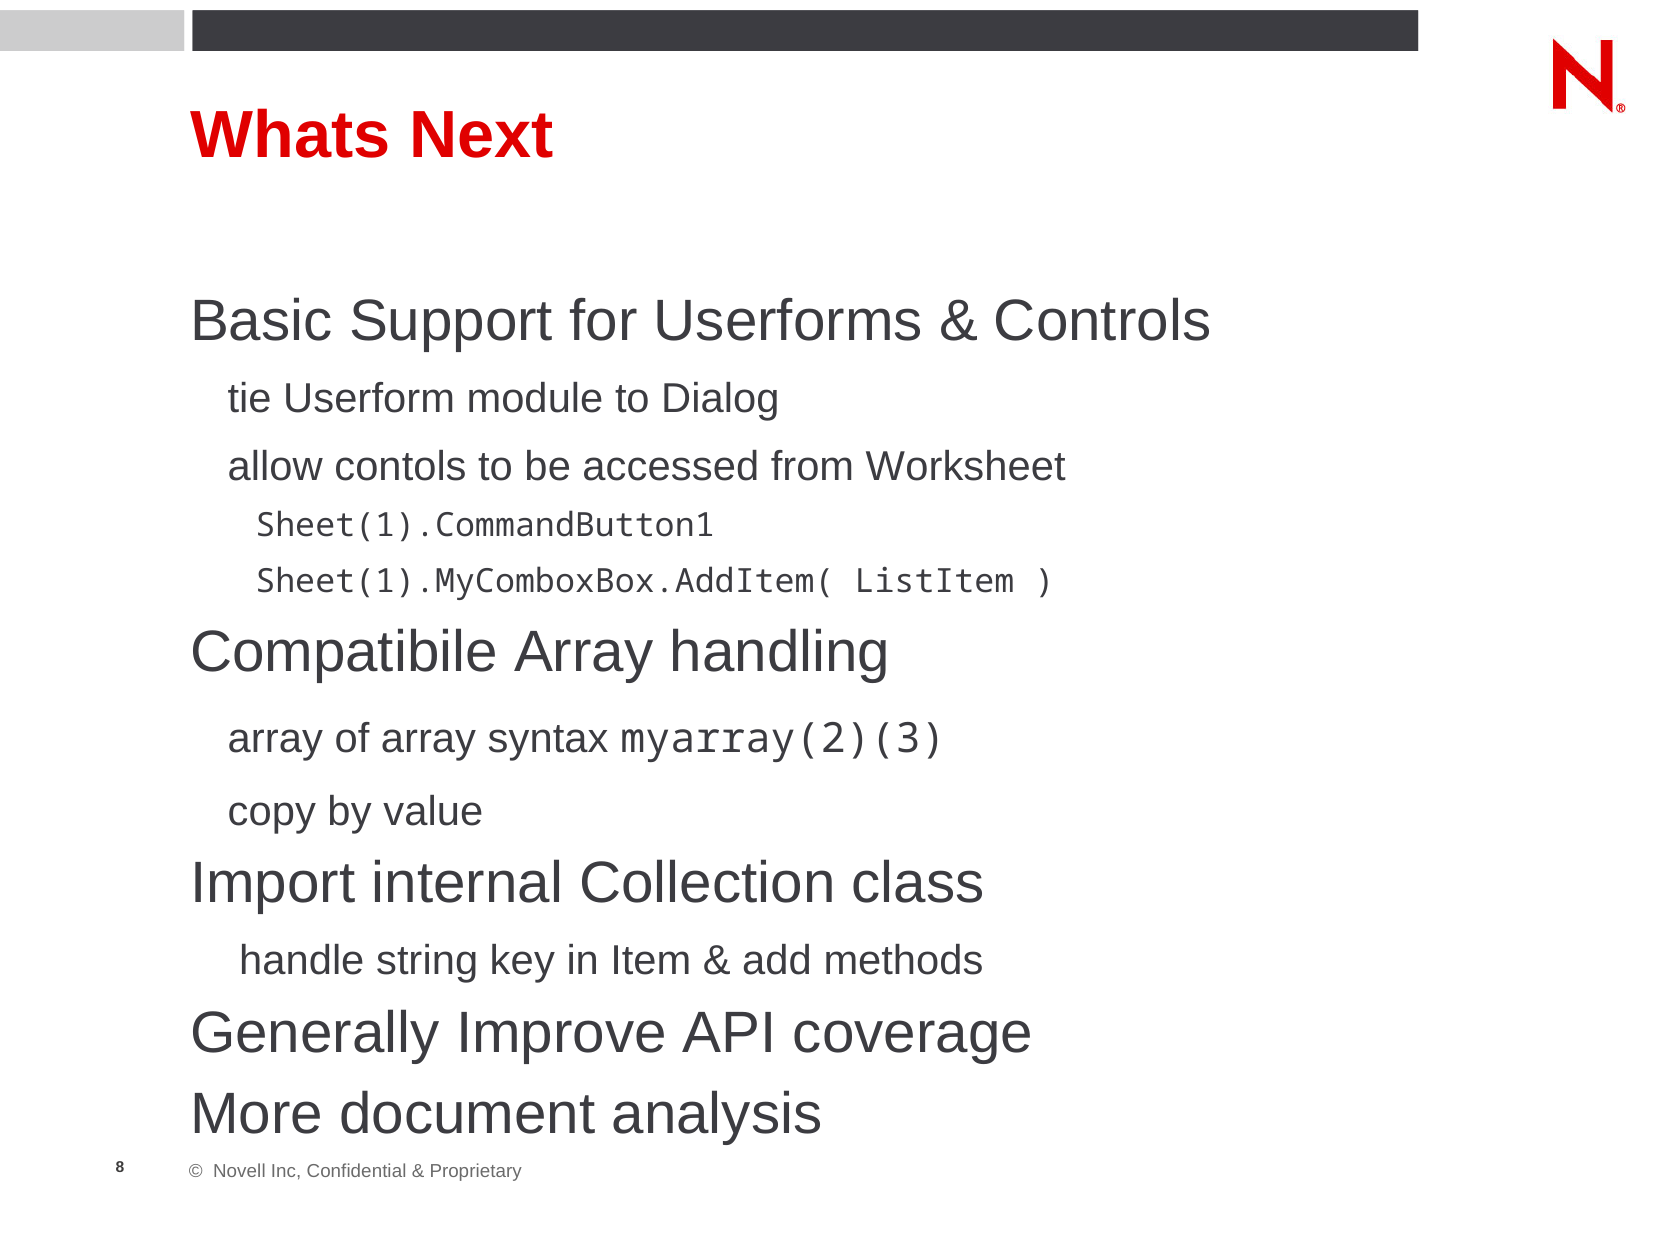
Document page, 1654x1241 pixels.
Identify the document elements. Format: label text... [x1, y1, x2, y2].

picture [1548, 35, 1628, 116]
list Basic Support for Userforms & Controls tie Userform module to Dialog allow contols to be accessed from Worksheet Sheet(1).CommandButton1 Sheet(1).MyComboxBox.AddItem( ListItem ) Compatibile Array handling array of array syntax myarray(2)(3) copy by value Import internal Collection class handle string key in Item & add methods Generally Improve API coverage More document analysis [190, 271, 1557, 1077]
title Whats Next [190, 46, 1538, 226]
